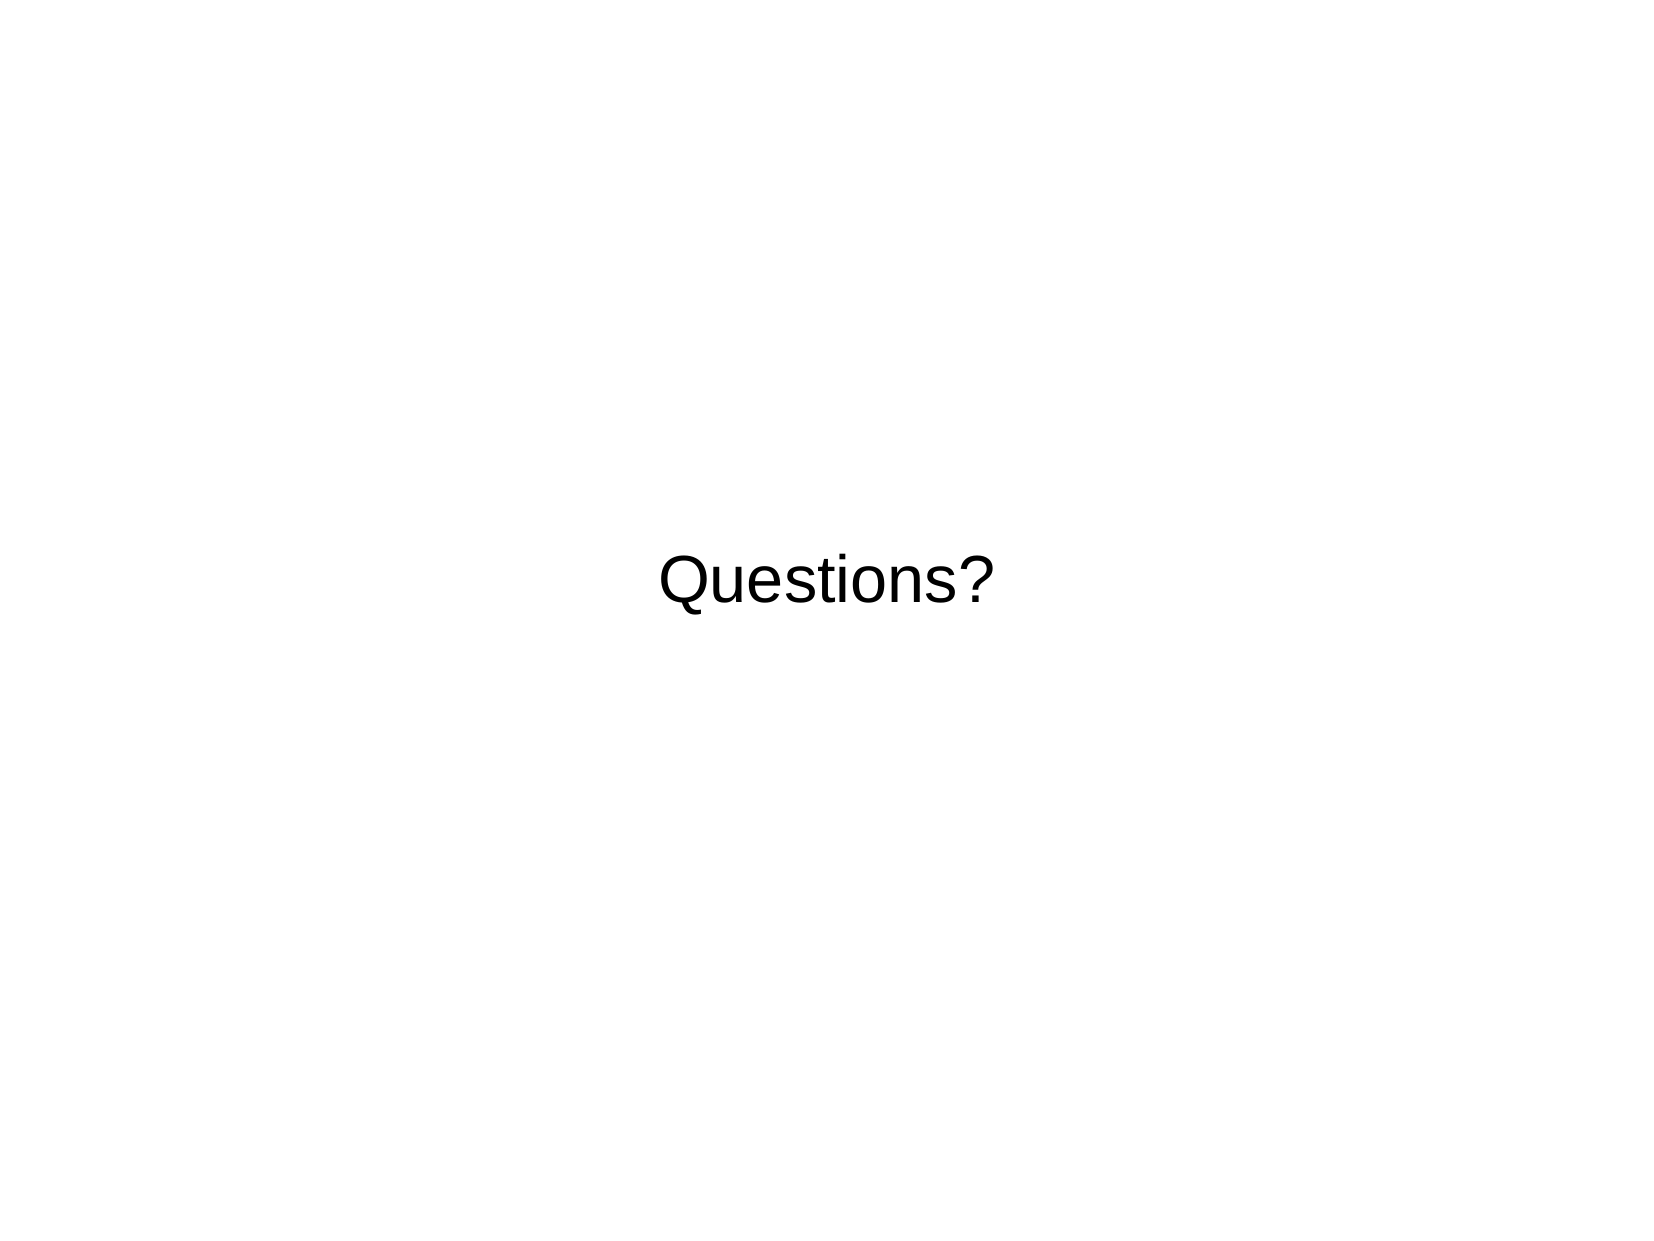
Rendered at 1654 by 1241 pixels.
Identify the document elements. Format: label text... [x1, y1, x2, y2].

subtitle Questions? [82, 56, 1571, 1102]
